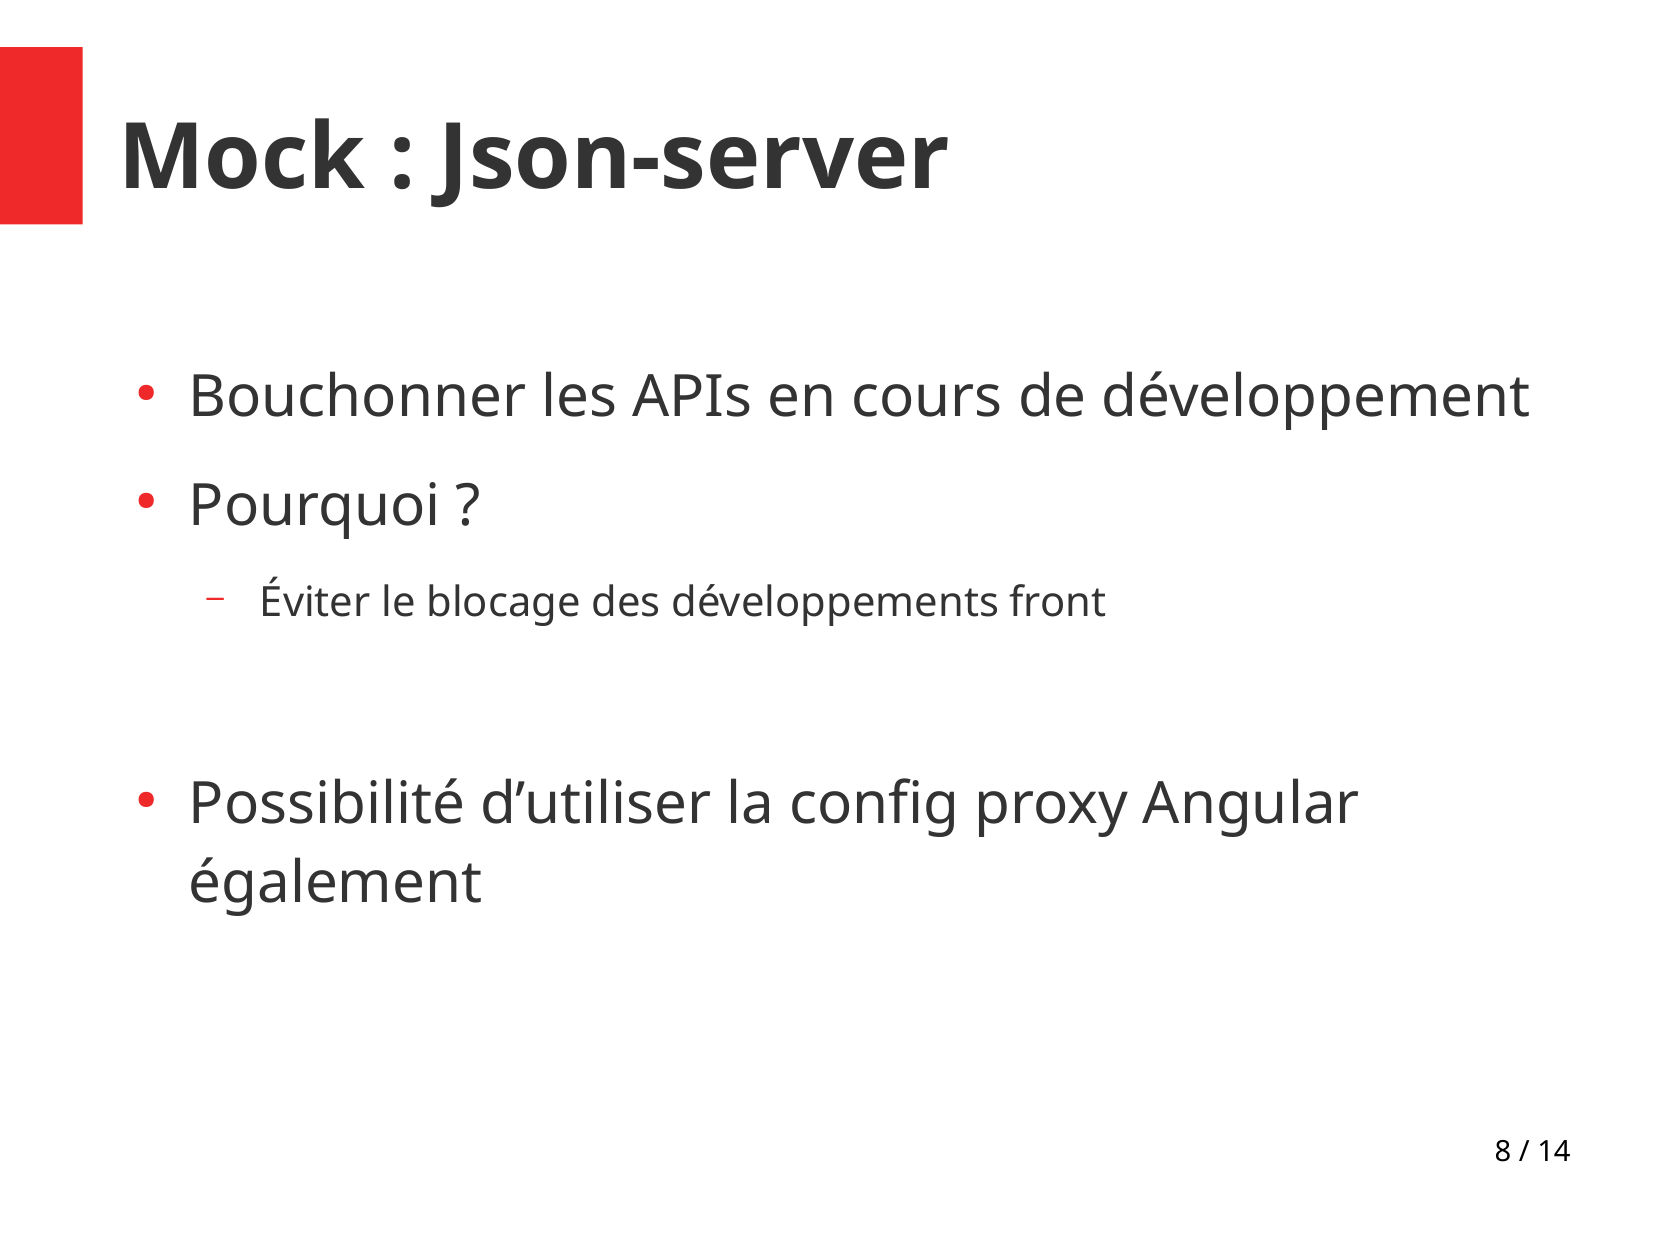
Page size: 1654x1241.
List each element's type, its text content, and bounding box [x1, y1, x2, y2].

title Mock : Json-server [118, 49, 1571, 257]
list Bouchonner les APIs en cours de développement Pourquoi ? Éviter le blocage des développements front Possibilité d’utiliser la config proxy Angular également [118, 354, 1536, 1074]
